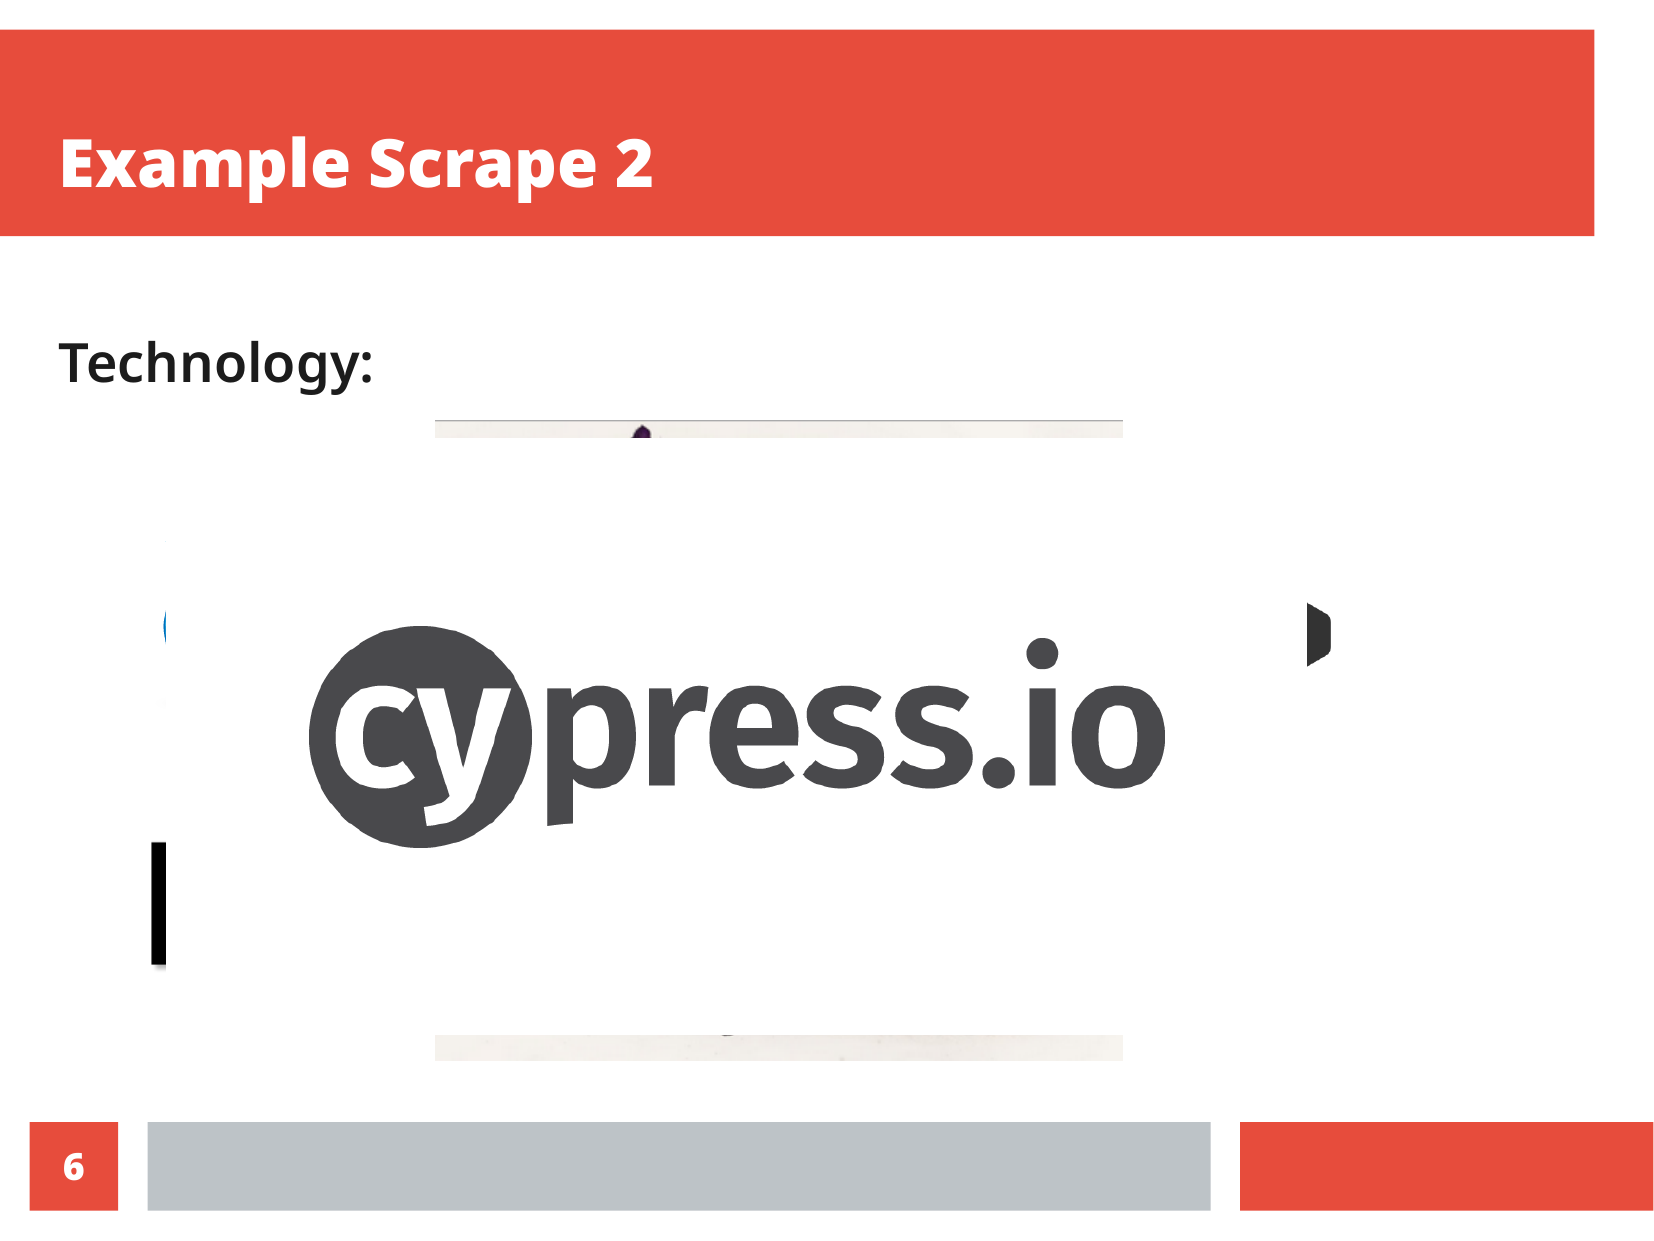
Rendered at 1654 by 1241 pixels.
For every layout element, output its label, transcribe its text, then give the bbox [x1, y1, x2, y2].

title Example Scrape 2 [59, 59, 1595, 207]
list Technology: [59, 324, 1565, 494]
picture [134, 420, 1331, 1061]
